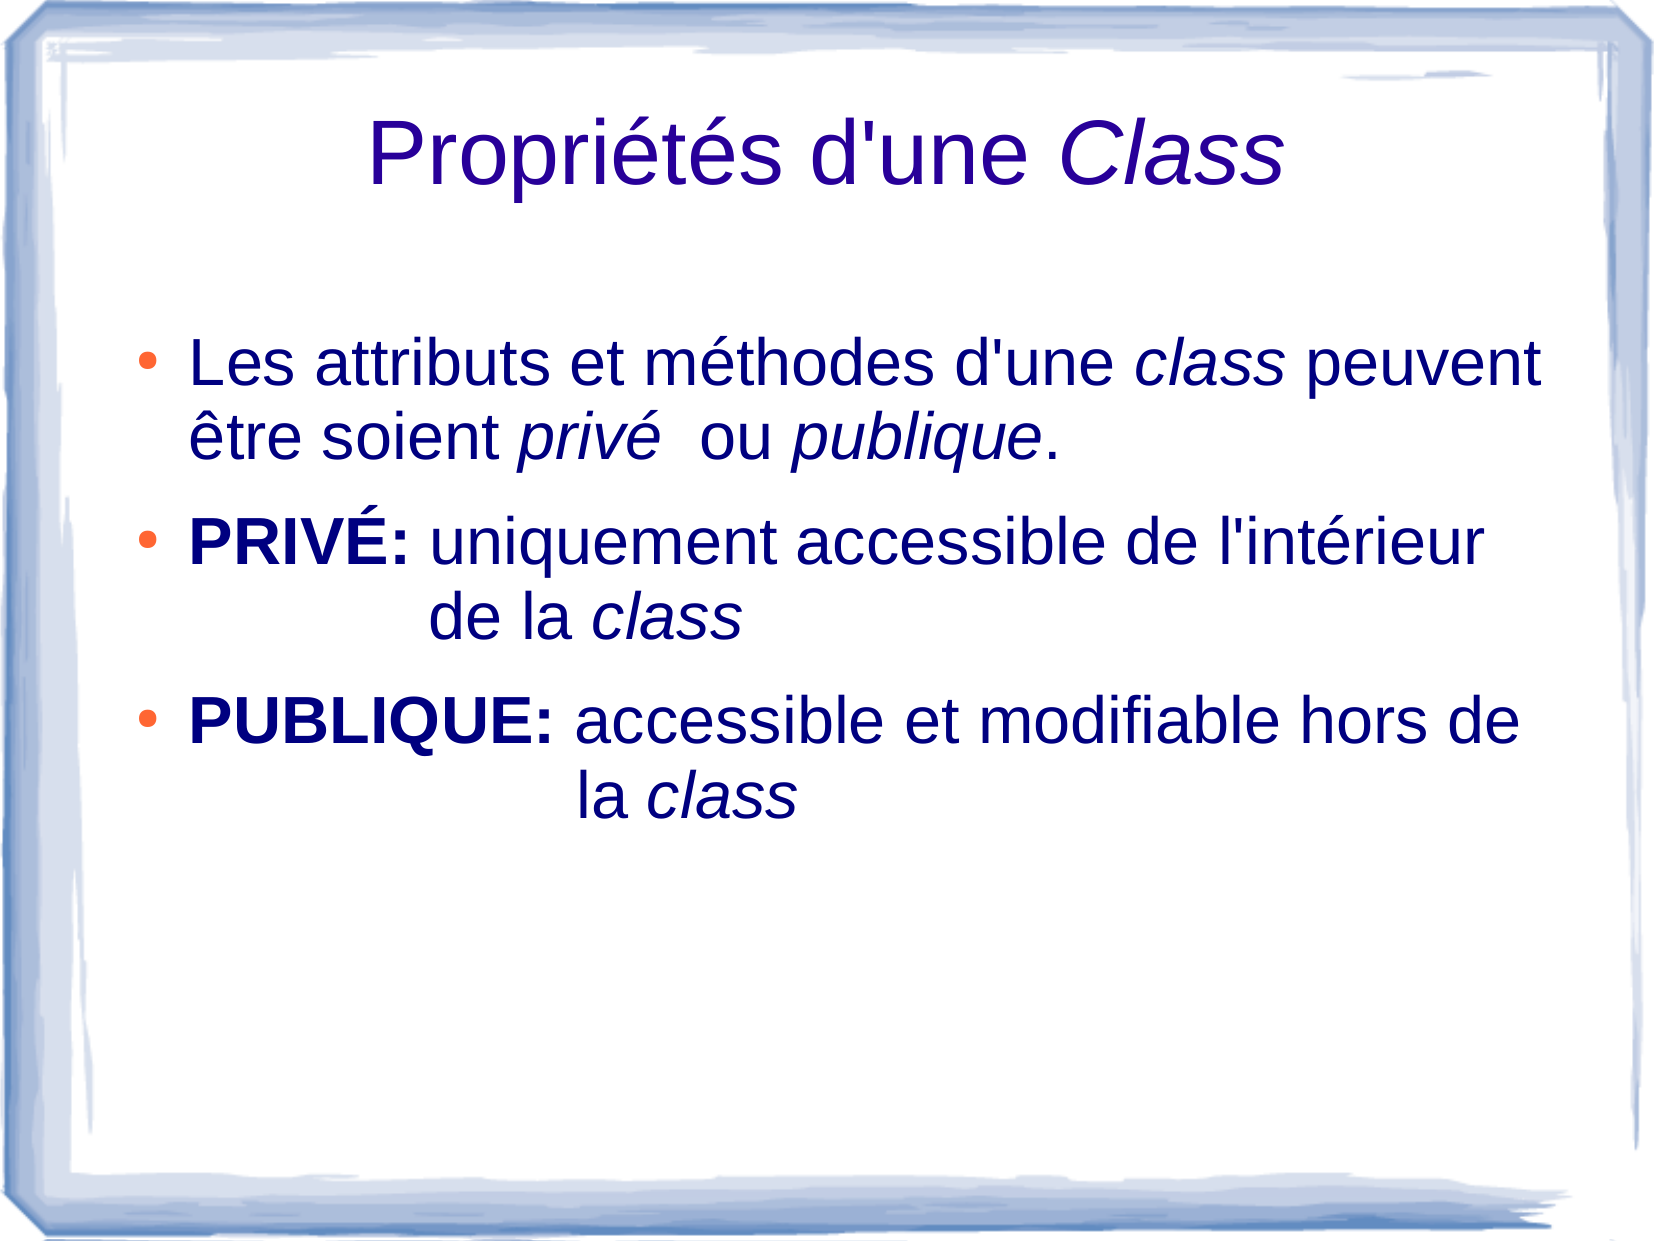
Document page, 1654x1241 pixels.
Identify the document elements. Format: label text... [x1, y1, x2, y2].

picture [0, 0, 1654, 1241]
list Les attributs et méthodes d'une class peuvent être soient privé ou publique. PRIVÉ: uniquement accessible de l'intérieur de la class PUBLIQUE: accessible et modifiable hors de la class [118, 324, 1571, 1004]
title Propriétés d'une Class [82, 49, 1571, 257]
